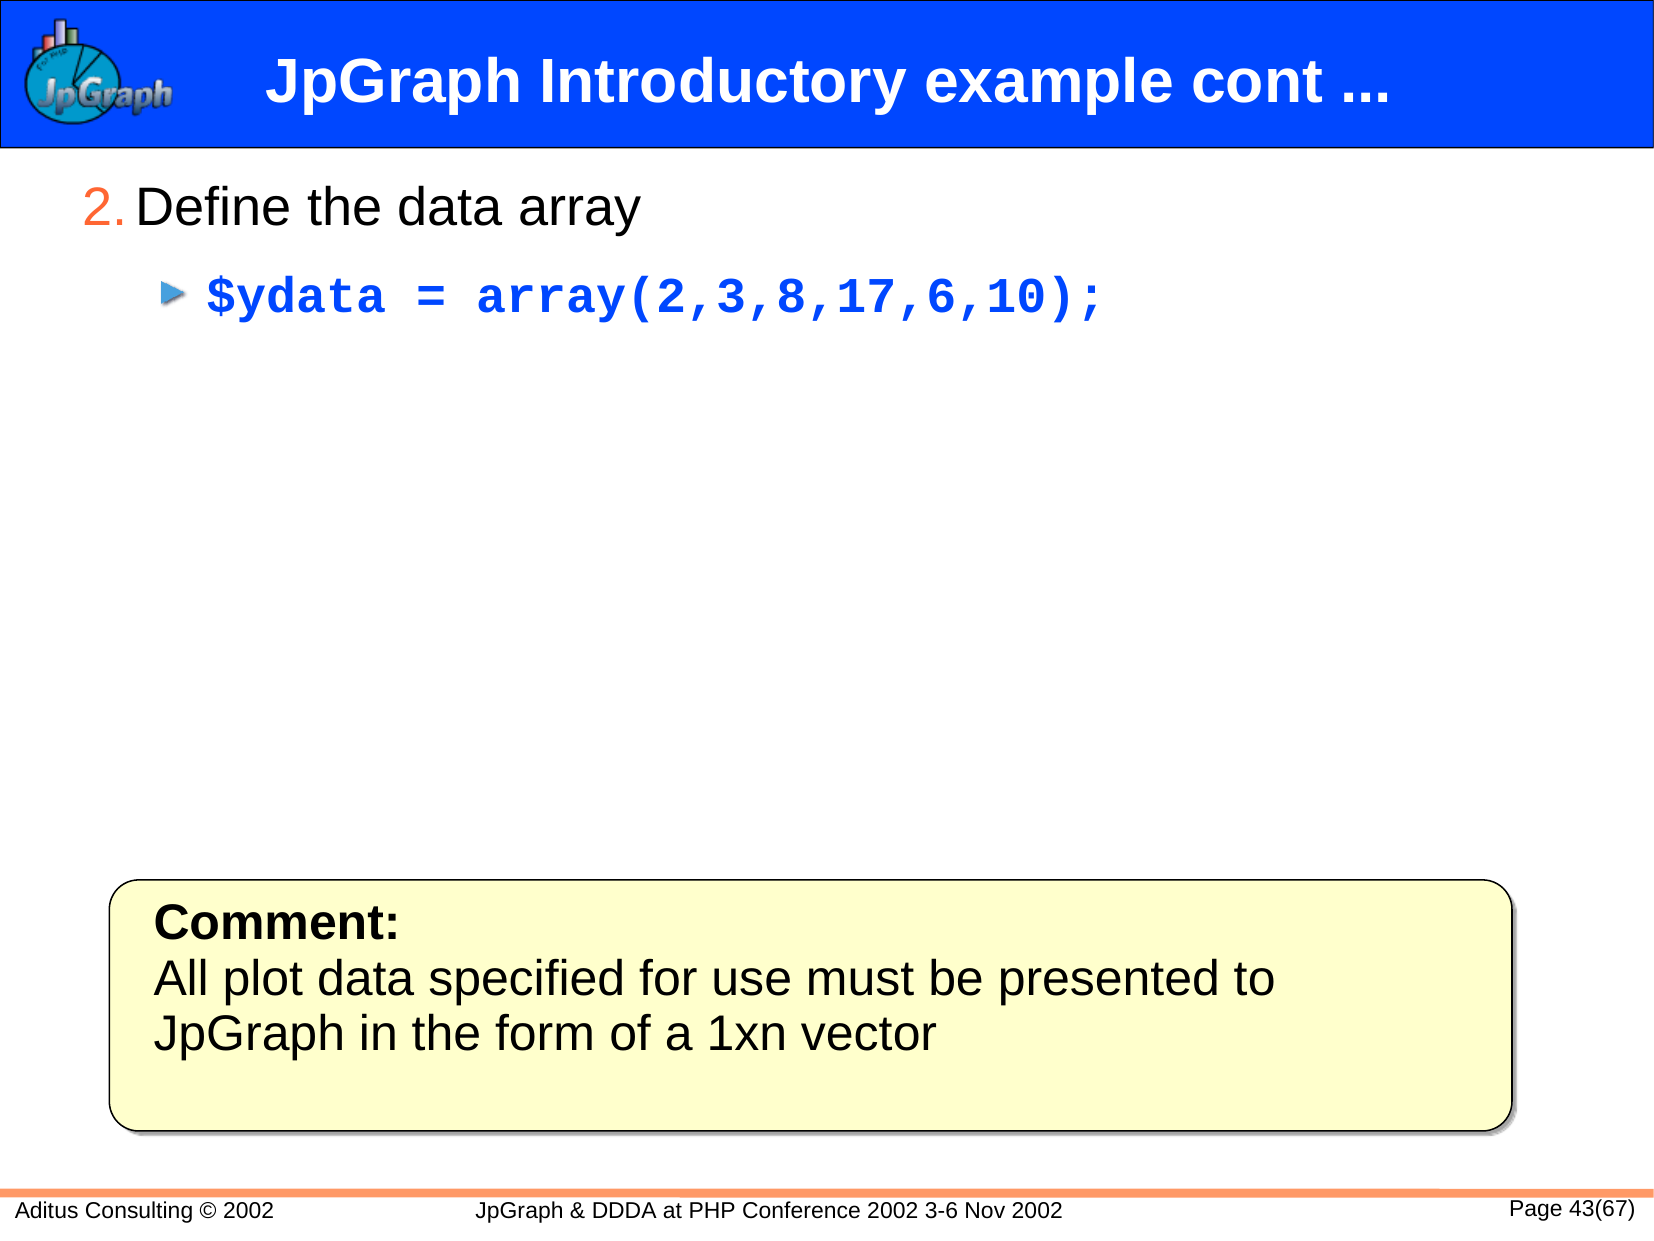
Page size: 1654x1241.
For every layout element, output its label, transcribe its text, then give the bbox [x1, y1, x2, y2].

text_box [109, 879, 1512, 1131]
list Define the data array $ydata = array(2,3,8,17,6,10); [64, 177, 1580, 1137]
title JpGraph Introductory example cont ... [123, 0, 1536, 163]
text_box Comment: All plot data specified for use must be presented to JpGraph in the form of a 1xn vector [153, 894, 1365, 1174]
picture [20, 17, 123, 128]
